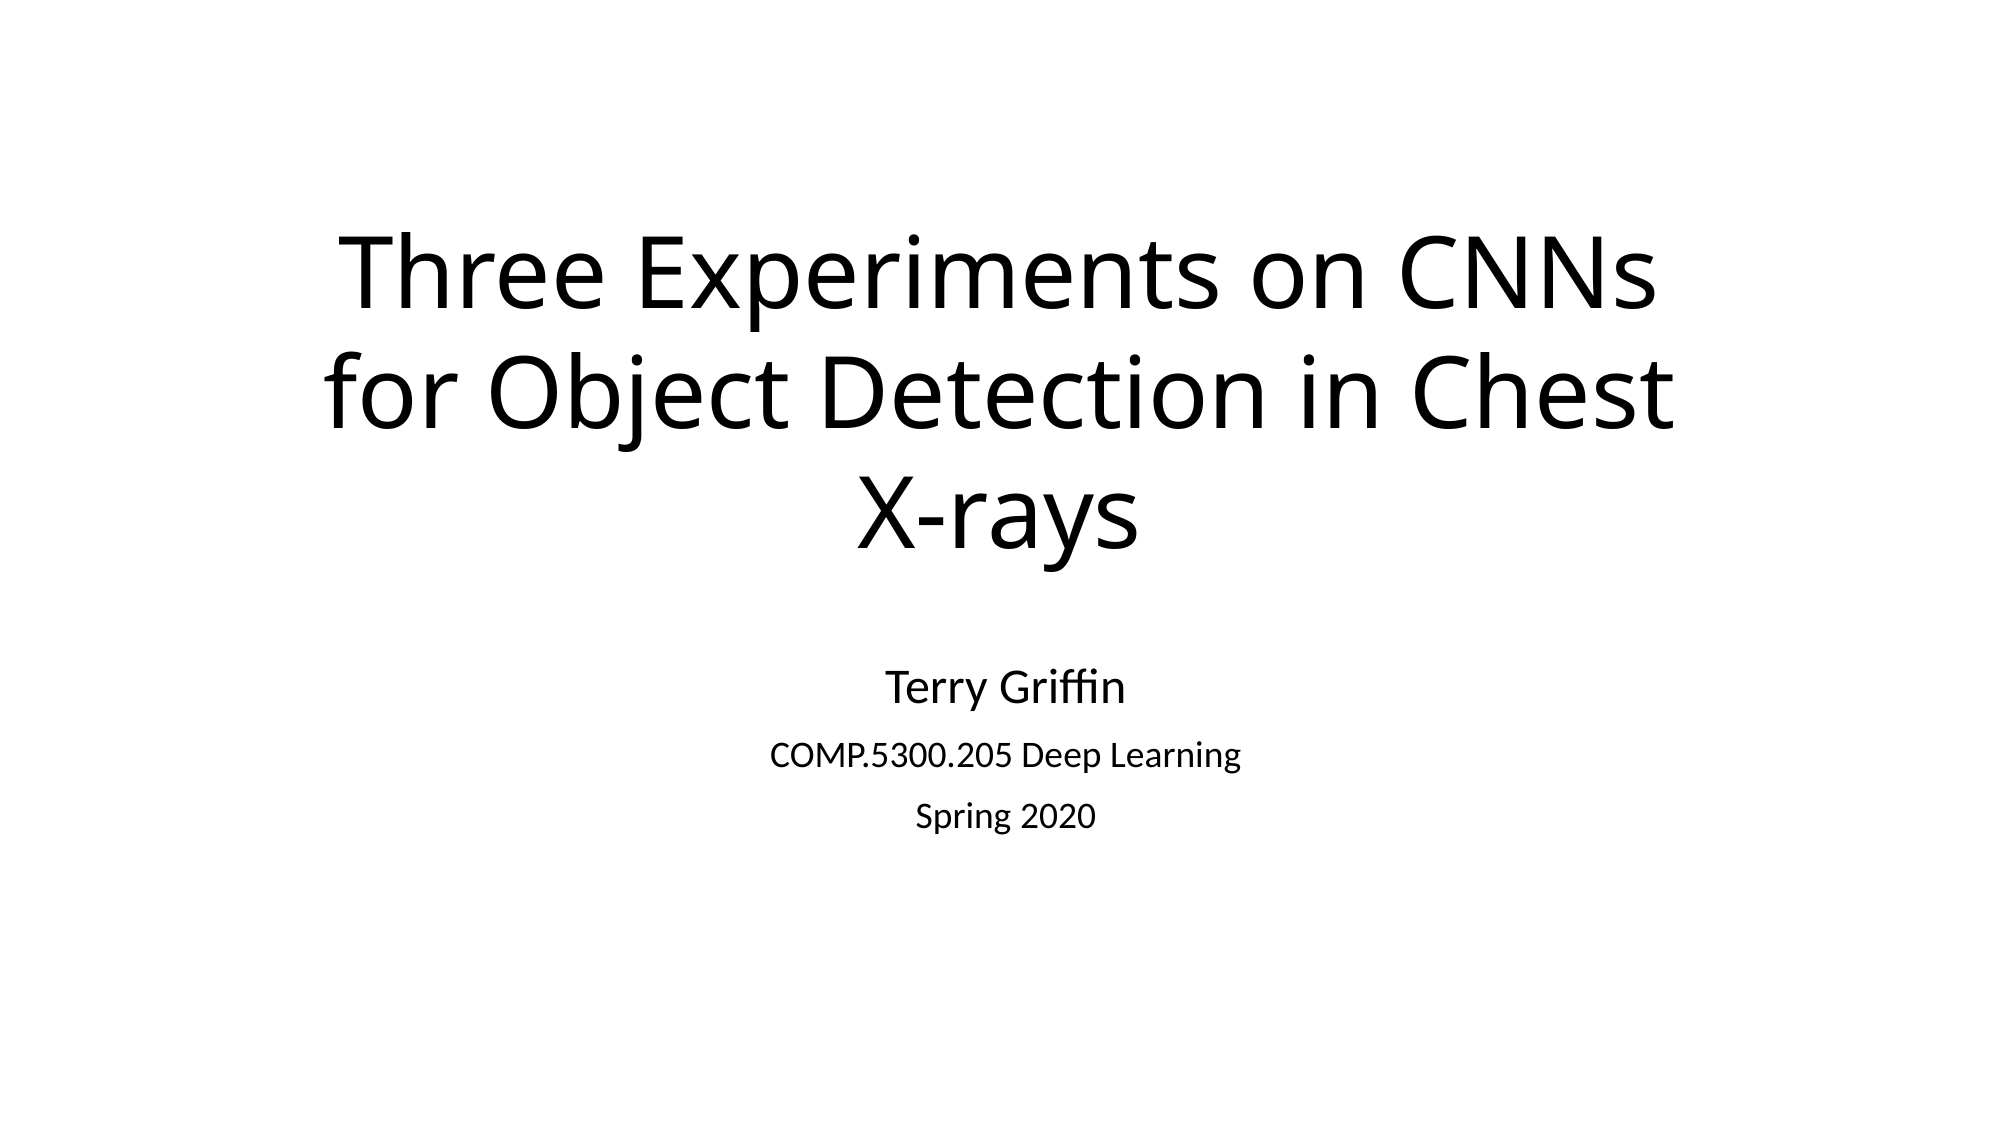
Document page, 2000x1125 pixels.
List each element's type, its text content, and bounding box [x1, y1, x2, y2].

subtitle Terry Griffin COMP.5300.205 Deep Learning Spring 2020 [256, 652, 1756, 924]
title Three Experiments on CNNs for Object Detection in Chest X-rays [249, 184, 1750, 576]
